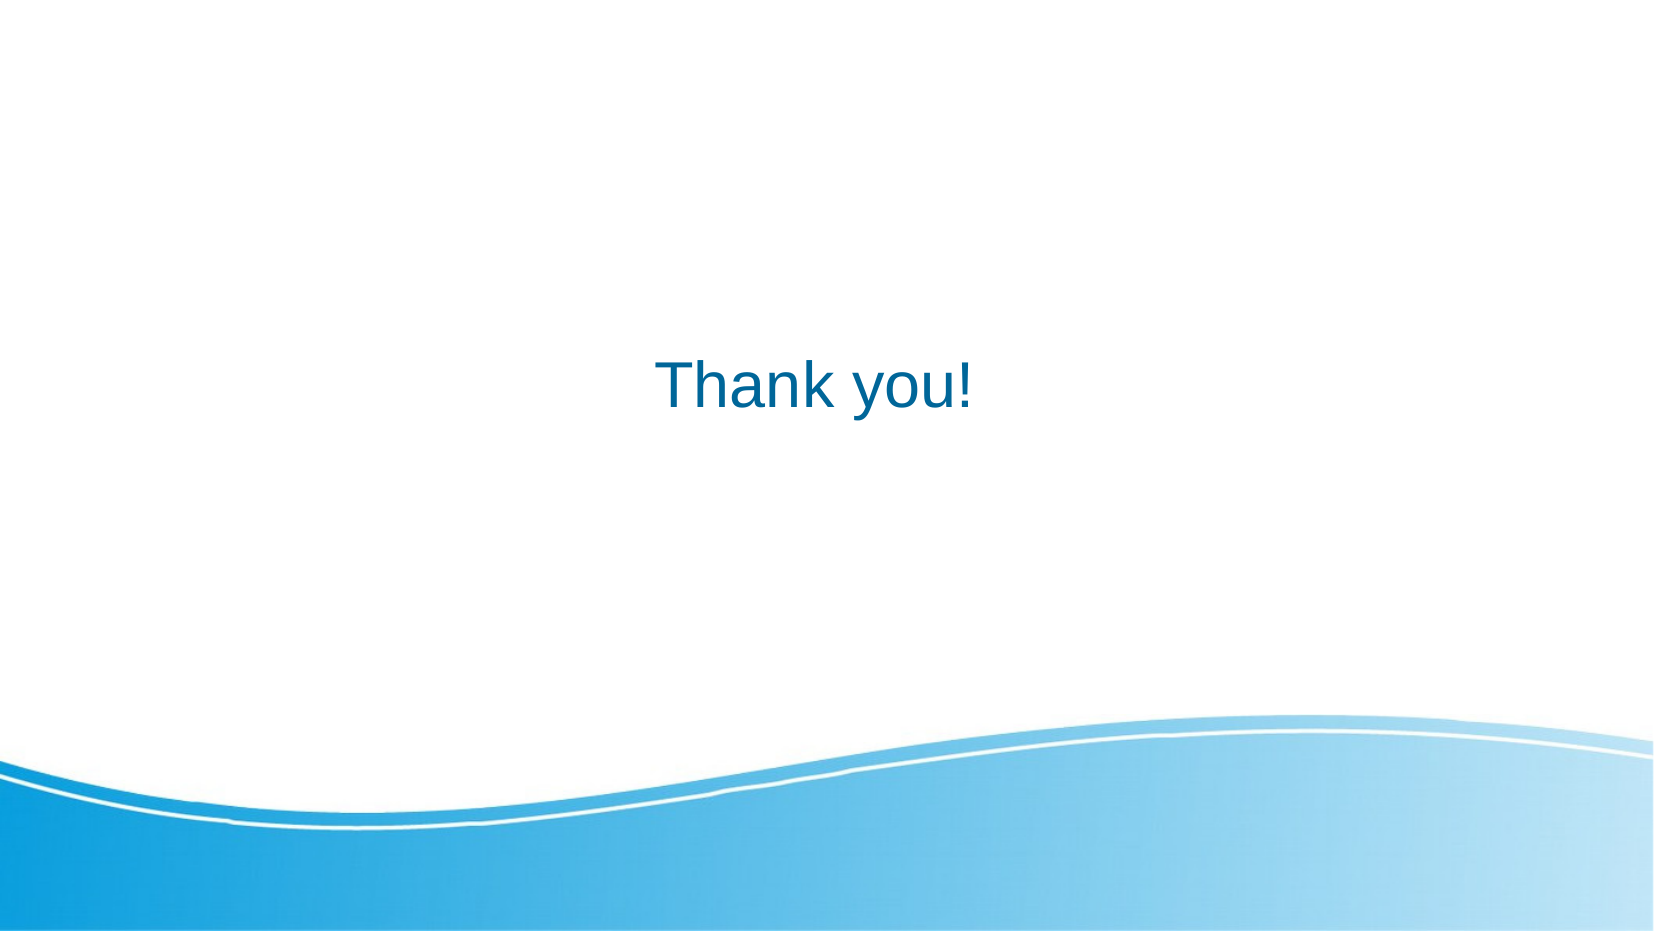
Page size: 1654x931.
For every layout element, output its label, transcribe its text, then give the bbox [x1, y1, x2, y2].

title Thank you! [70, 307, 1559, 463]
picture [0, 714, 1654, 931]
